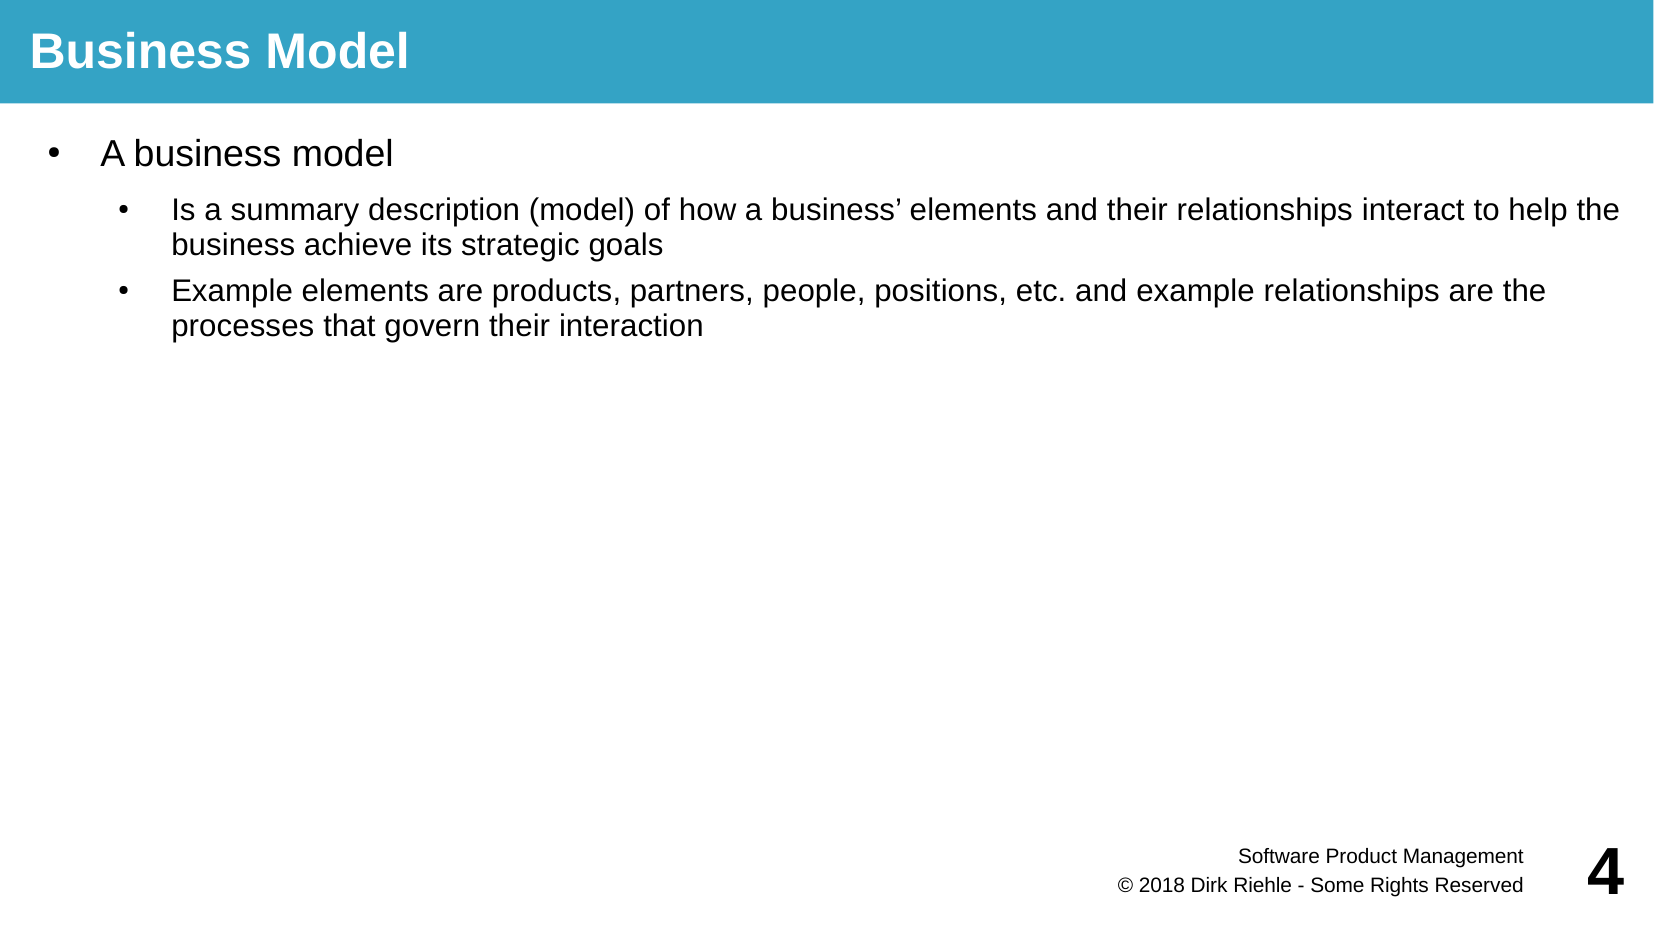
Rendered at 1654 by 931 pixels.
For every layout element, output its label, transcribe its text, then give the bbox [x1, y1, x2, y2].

list A business model Is a summary description (model) of how a business’ elements and their relationships interact to help the business achieve its strategic goals Example elements are products, partners, people, positions, etc. and example relationships are the processes that govern their interaction [29, 132, 1625, 813]
title Business Model [0, 0, 1654, 104]
